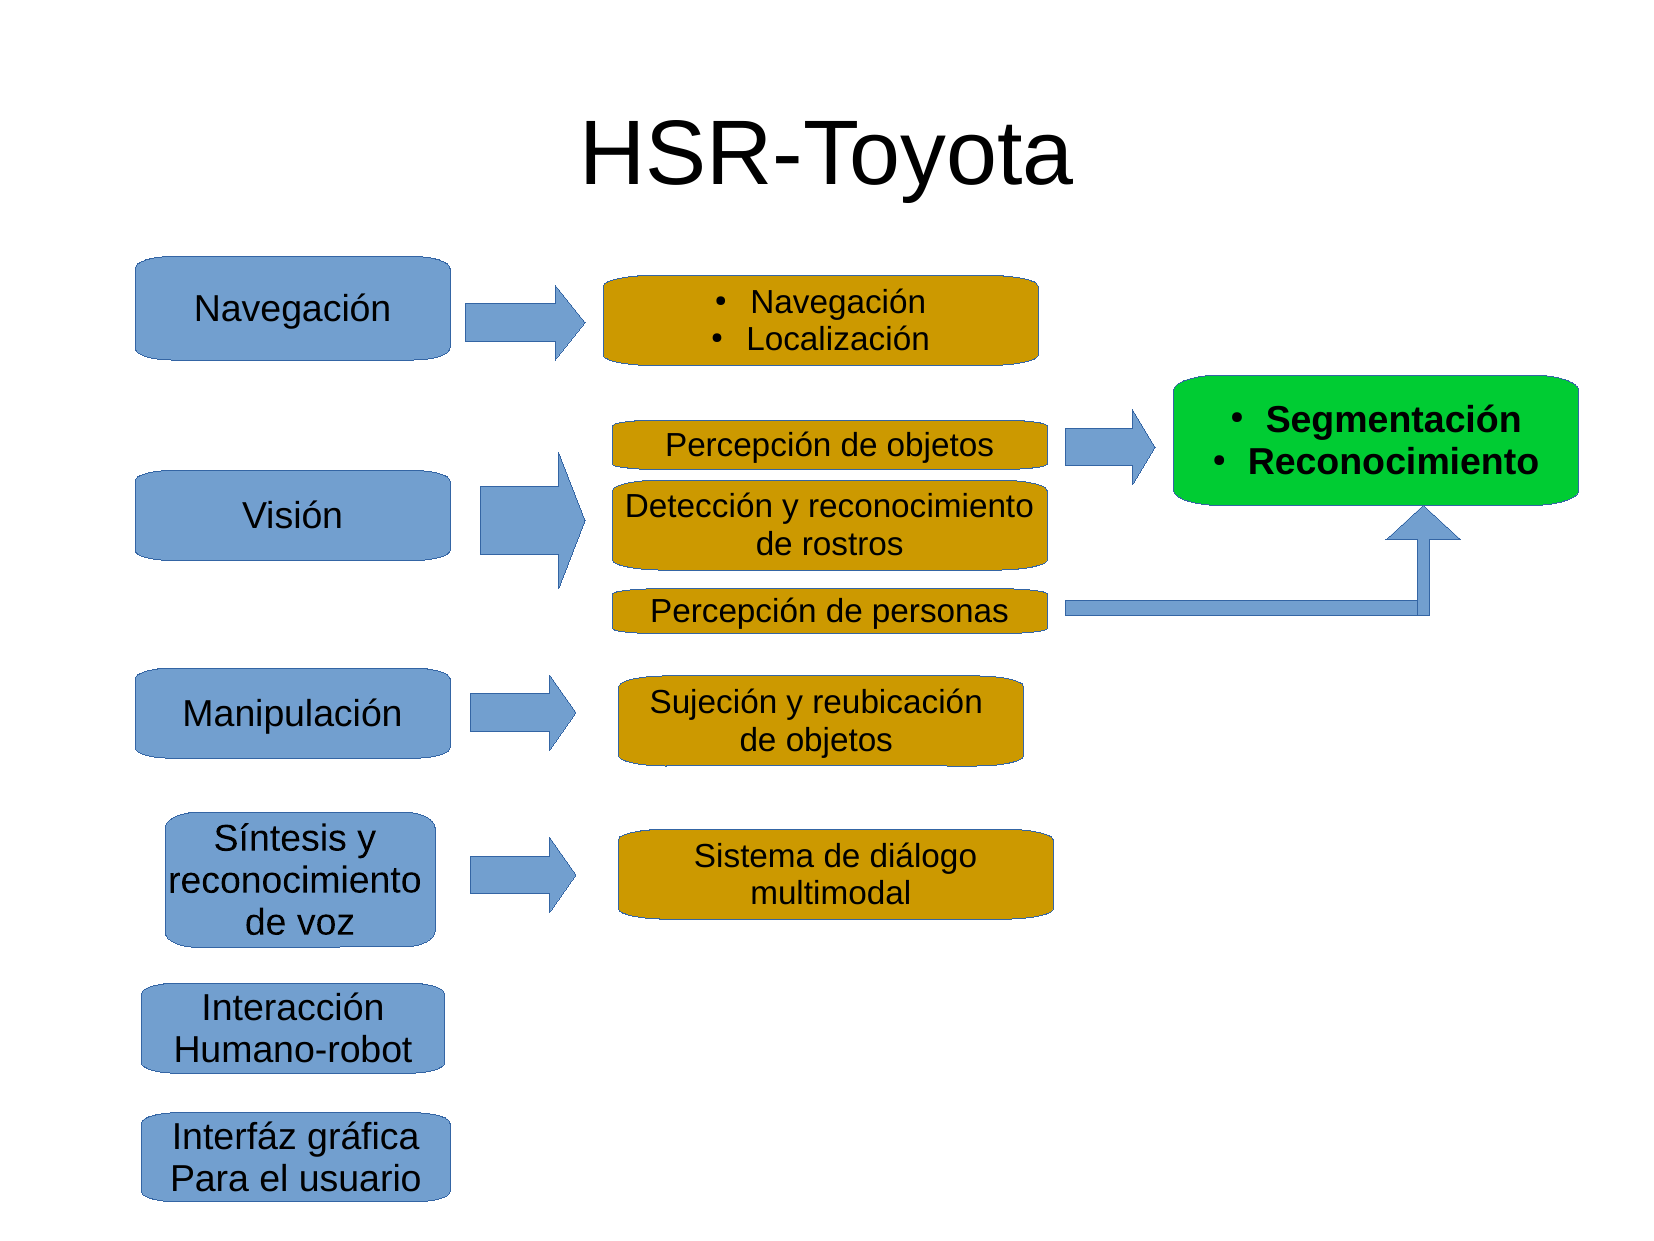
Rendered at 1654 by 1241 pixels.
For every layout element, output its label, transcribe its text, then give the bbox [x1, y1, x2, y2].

title HSR-Toyota [82, 49, 1571, 257]
text_box Sujeción y reubicación de objetos [618, 675, 1024, 767]
text_box [1065, 505, 1461, 616]
text_box Síntesis y reconocimiento de voz [165, 812, 436, 948]
text_box [470, 675, 576, 751]
text_box Percepción de personas [612, 588, 1048, 634]
text_box Sistema de diálogo multimodal [618, 829, 1054, 920]
text_box [470, 837, 576, 913]
text_box Navegación [135, 256, 451, 361]
text_box Segmentación Reconocimiento [1173, 375, 1579, 506]
text_box Percepción de objetos [612, 420, 1048, 470]
text_box Visión [135, 470, 451, 561]
text_box Manipulación [135, 668, 451, 759]
text_box [465, 285, 586, 361]
text_box Interfáz gráfica Para el usuario [141, 1112, 451, 1202]
text_box Interacción Humano-robot [141, 983, 445, 1074]
text_box [480, 452, 586, 589]
text_box [1065, 409, 1156, 485]
text_box Navegación Localización [603, 275, 1039, 366]
text_box Detección y reconocimiento de rostros [612, 480, 1048, 571]
